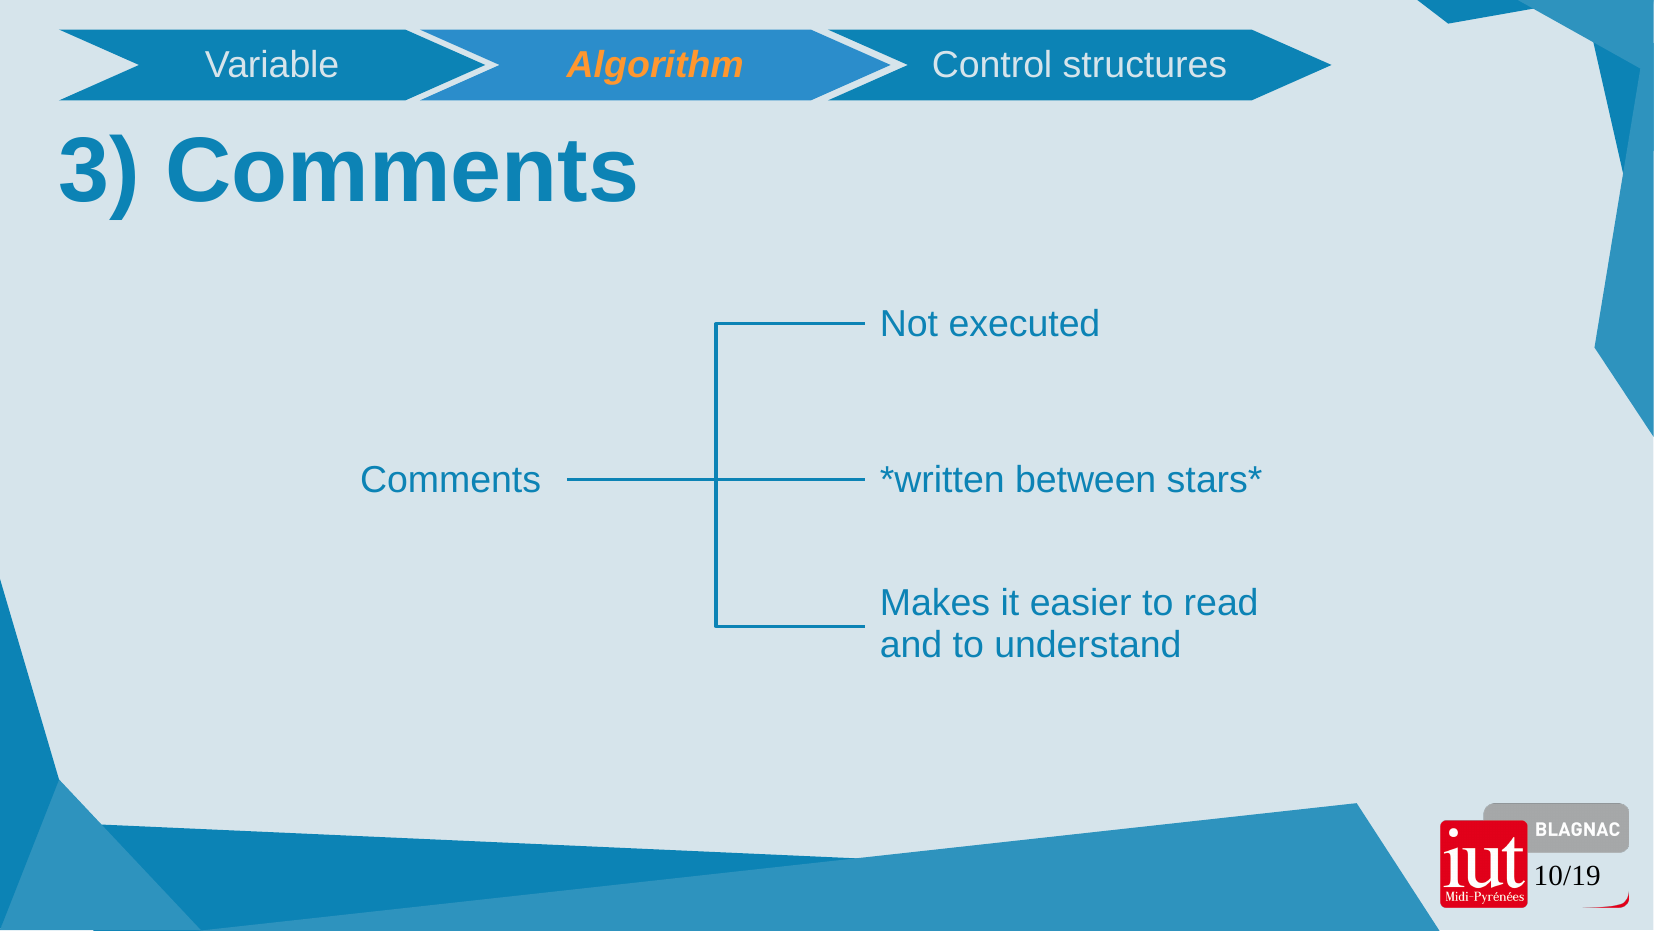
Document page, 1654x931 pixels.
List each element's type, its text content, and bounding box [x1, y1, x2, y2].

picture [1440, 803, 1629, 908]
text_box Not executed [865, 295, 1122, 353]
text_box Variable [58, 29, 486, 101]
text_box Control structures [827, 29, 1332, 101]
text_box Comments [345, 451, 567, 508]
text_box *written between stars* [865, 451, 1279, 508]
title 3) Comments [59, 118, 1548, 221]
text_box Algorithm [419, 29, 891, 101]
text_box Makes it easier to read and to understand [865, 573, 1309, 680]
